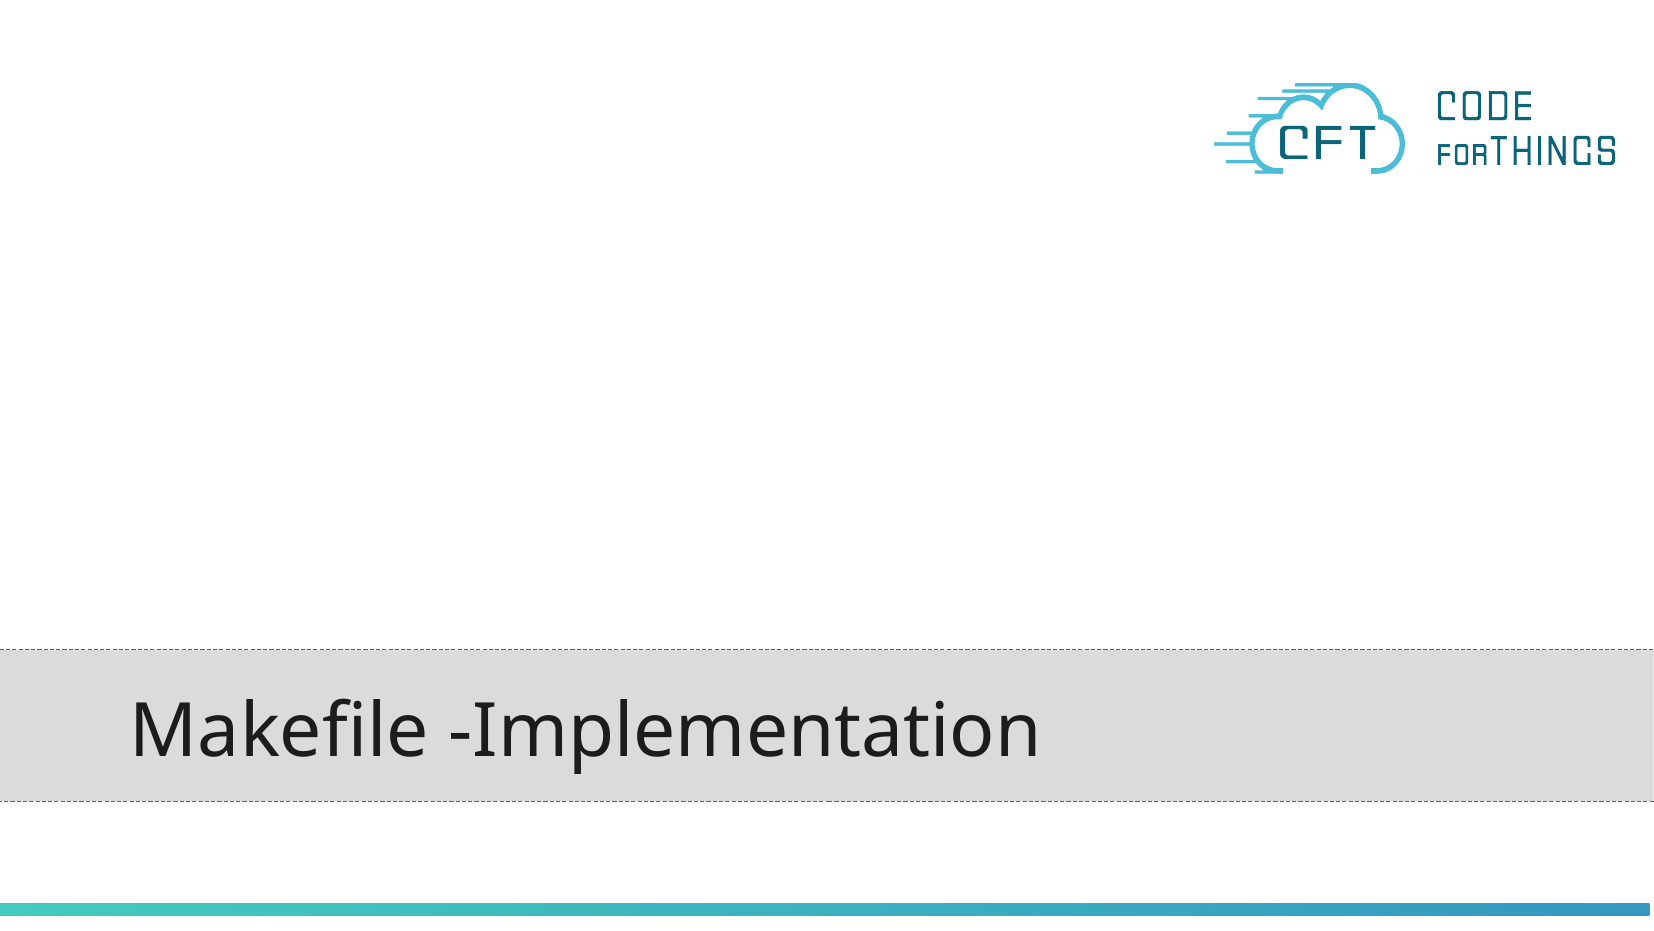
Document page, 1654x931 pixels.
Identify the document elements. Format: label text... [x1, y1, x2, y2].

title Makefile -Implementation [129, 649, 1619, 805]
picture [1214, 83, 1615, 174]
